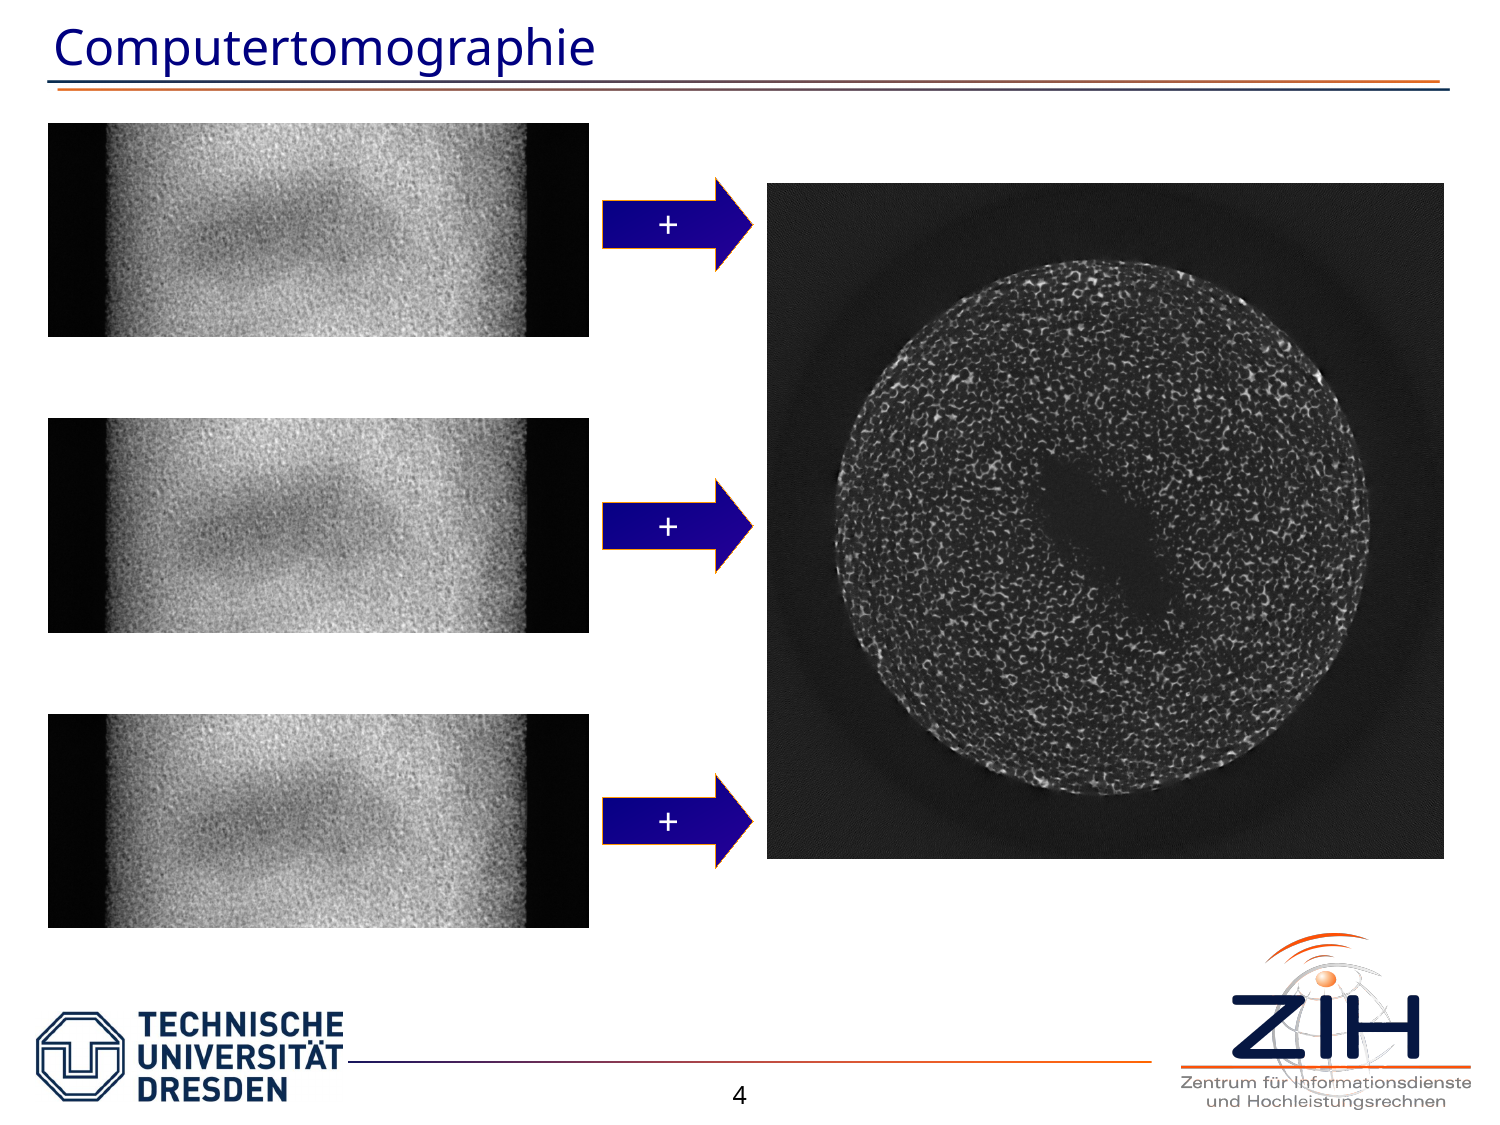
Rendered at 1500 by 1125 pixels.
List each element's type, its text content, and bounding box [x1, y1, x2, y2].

picture [767, 183, 1444, 860]
title Computertomographie [53, 12, 1453, 81]
picture [48, 714, 589, 928]
text_box + [602, 177, 754, 272]
picture [48, 418, 589, 633]
picture [48, 123, 589, 337]
picture [35, 1011, 343, 1102]
text_box + [602, 478, 754, 574]
picture [47, 80, 1450, 91]
picture [1181, 933, 1471, 1110]
text_box + [602, 773, 754, 869]
